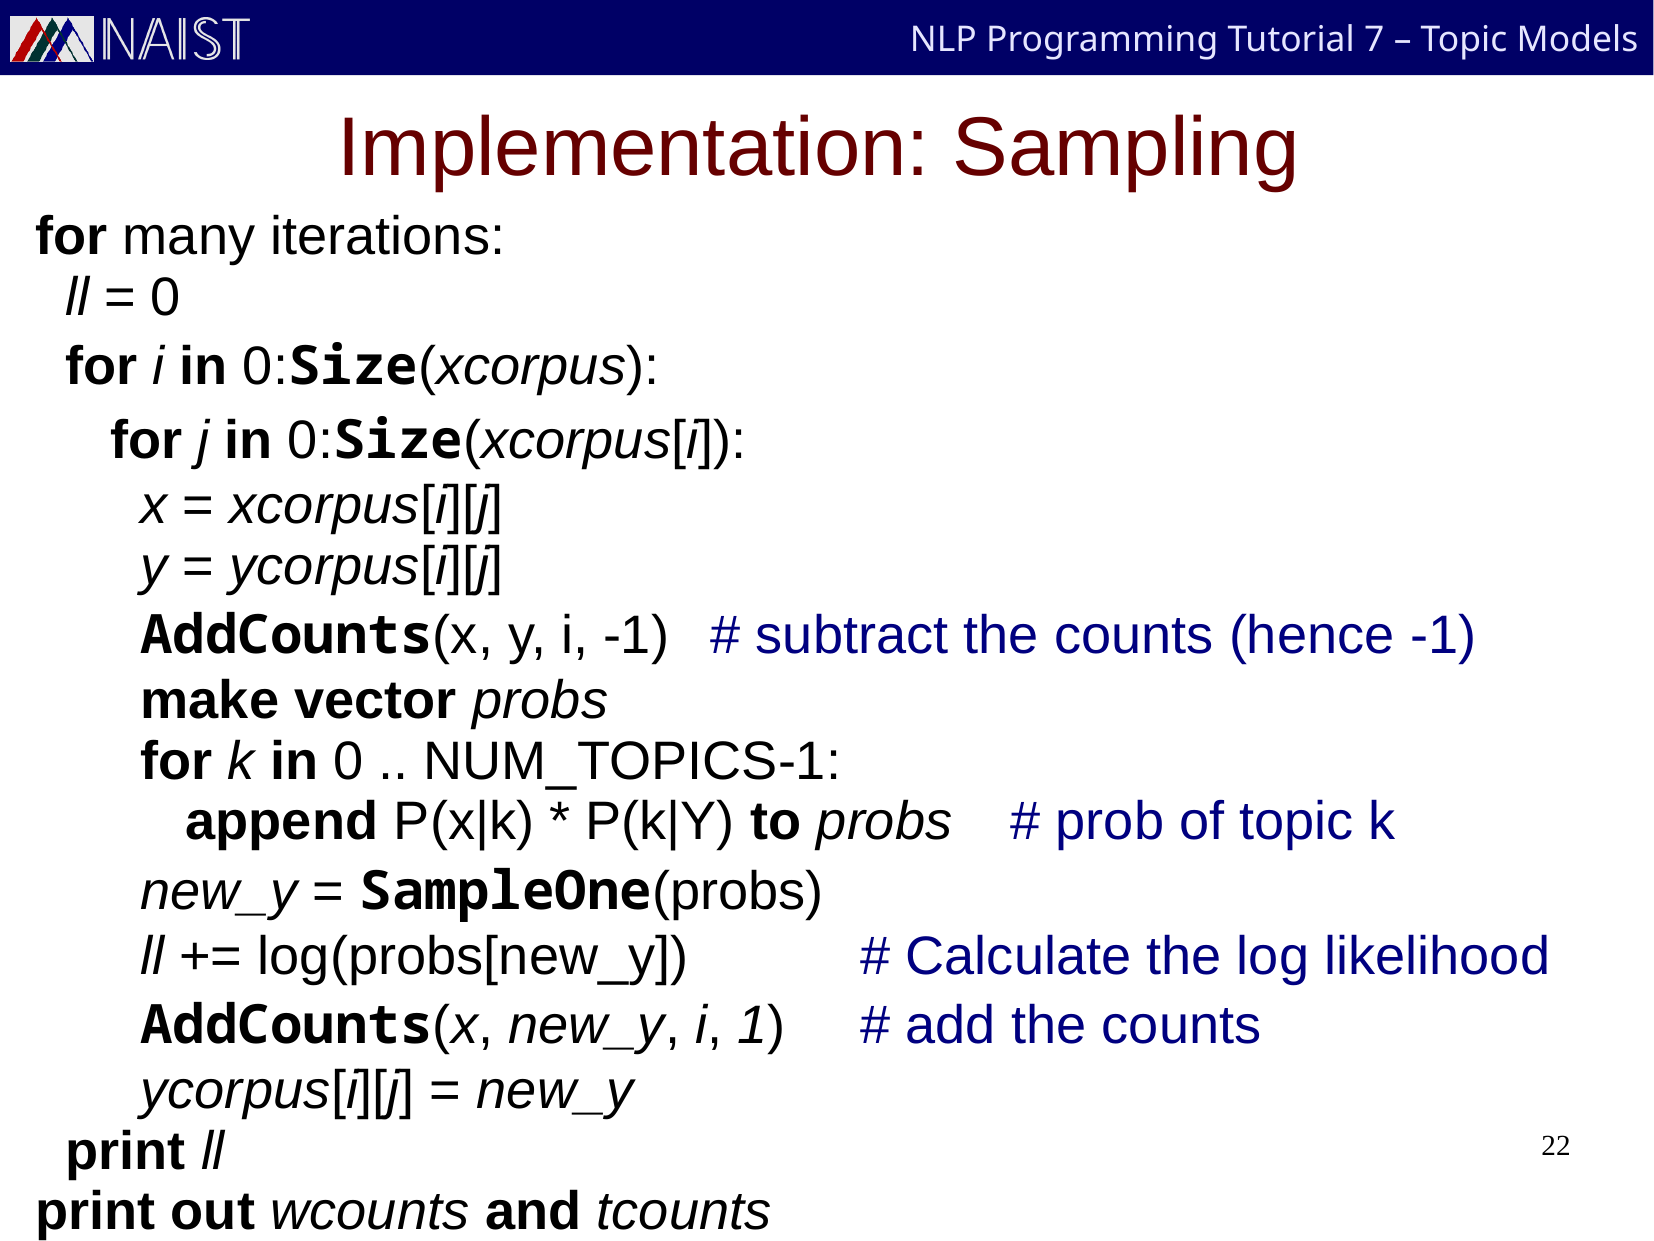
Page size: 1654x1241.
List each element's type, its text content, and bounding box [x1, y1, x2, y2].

list for many iterations: ll = 0 for i in 0:Size(xcorpus): for j in 0:Size(xcorpus[i]): x = xcorpus[i][j] y = ycorpus[i][j] AddCounts(x, y, i, -1) # subtract the counts (hence -1) make vector probs for k in 0 .. NUM_TOPICS-1: append P(x|k) * P(k|Y) to probs # prob of topic k new_y = SampleOne(probs) ll += log(probs[new_y]) # Calculate the log likelihood AddCounts(x, new_y, i, 1) # add the counts ycorpus[i][j] = new_y print ll print out wcounts and tcounts [0, 205, 1613, 1226]
picture [102, 17, 251, 51]
title Implementation: Sampling [75, 51, 1564, 205]
picture [10, 16, 94, 62]
